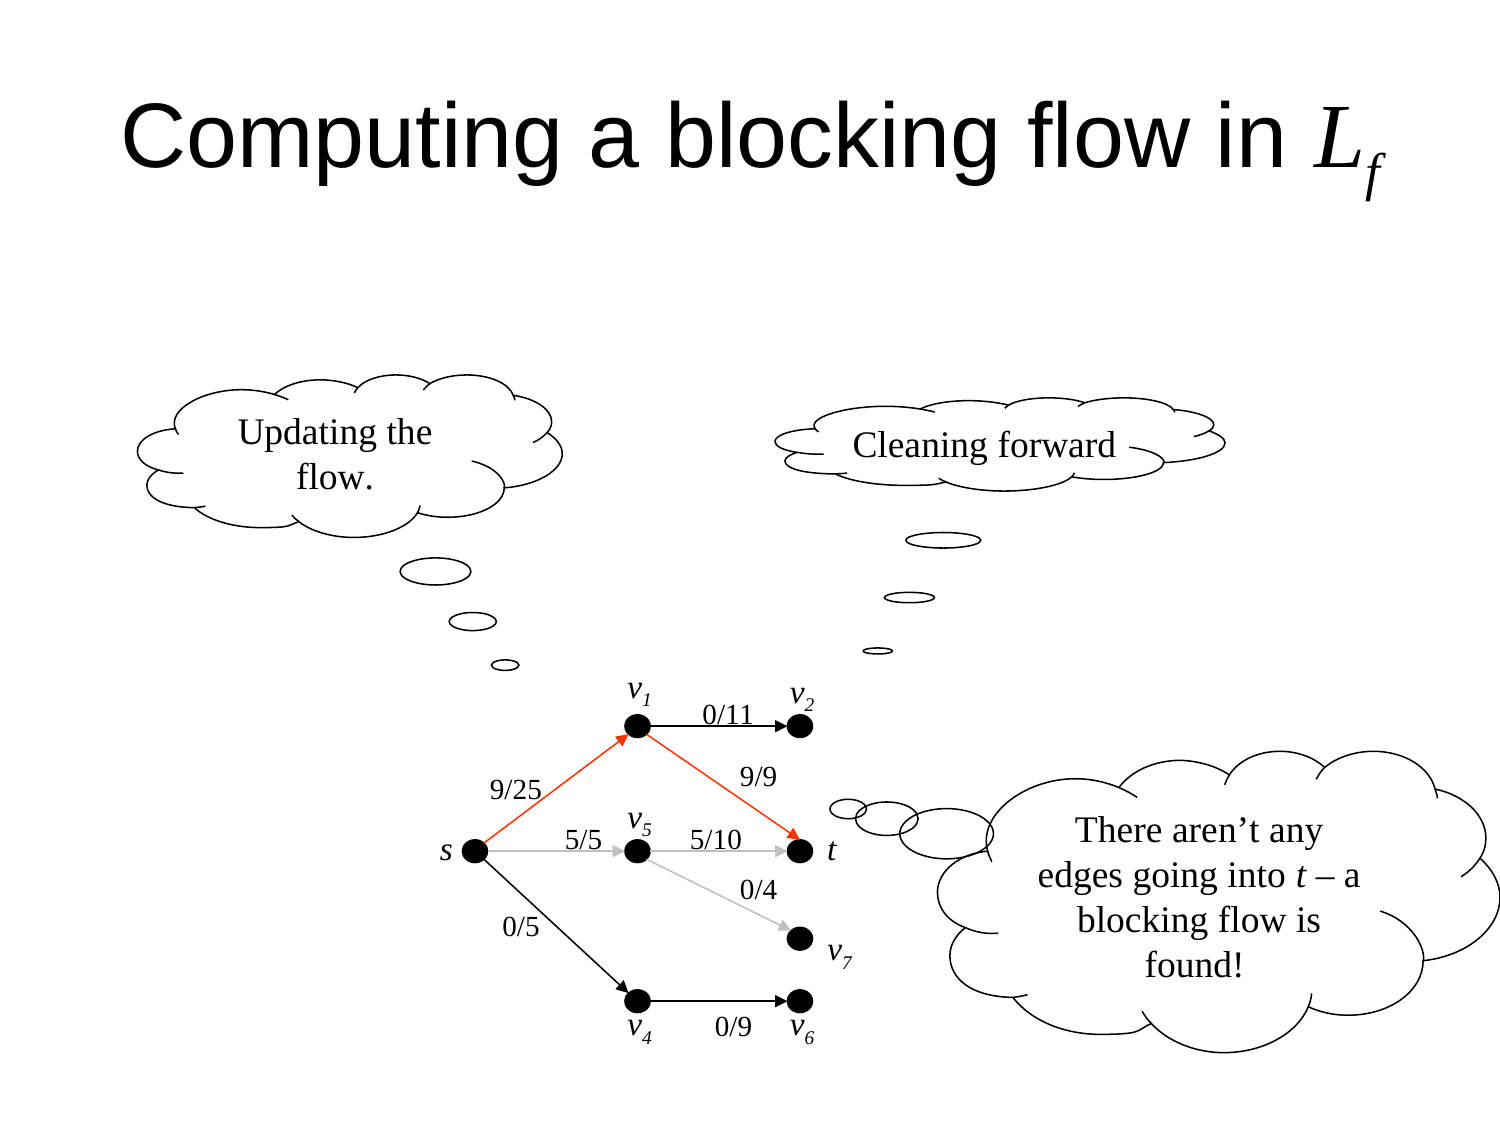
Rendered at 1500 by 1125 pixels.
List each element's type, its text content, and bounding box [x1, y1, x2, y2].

text_box 0/5 [487, 899, 576, 951]
text_box There aren’t any edges going into t – a blocking flow is found! [829, 751, 1500, 1053]
text_box [787, 927, 812, 951]
text_box t [812, 819, 863, 876]
text_box 0/9 [699, 999, 788, 1051]
text_box [638, 849, 650, 863]
text_box 9/25 [474, 762, 563, 813]
text_box Cleaning forward [774, 397, 1226, 492]
text_box 5/10 [675, 812, 763, 863]
text_box Updating the flow. [400, 557, 471, 586]
text_box [790, 989, 810, 994]
text_box Cleaning forward [905, 532, 981, 549]
title Computing a blocking flow in Lf [75, 45, 1426, 233]
text_box [787, 724, 813, 738]
text_box 5/5 [549, 812, 638, 863]
text_box v4 [612, 994, 700, 1056]
text_box 0/11 [687, 687, 775, 738]
text_box v2 [774, 662, 863, 724]
text_box v7 [812, 919, 901, 981]
text_box v6 [774, 994, 863, 1056]
text_box Cleaning forward [884, 592, 935, 603]
text_box 9/9 [724, 749, 813, 801]
text_box 0/4 [724, 862, 813, 913]
text_box s [425, 819, 476, 876]
text_box [629, 989, 648, 994]
text_box v5 [612, 787, 700, 849]
text_box [476, 839, 488, 863]
text_box [787, 839, 812, 862]
text_box [624, 714, 650, 738]
text_box v1 [612, 657, 700, 719]
text_box Updating the flow. [449, 612, 497, 631]
text_box Updating the flow. [137, 374, 563, 538]
